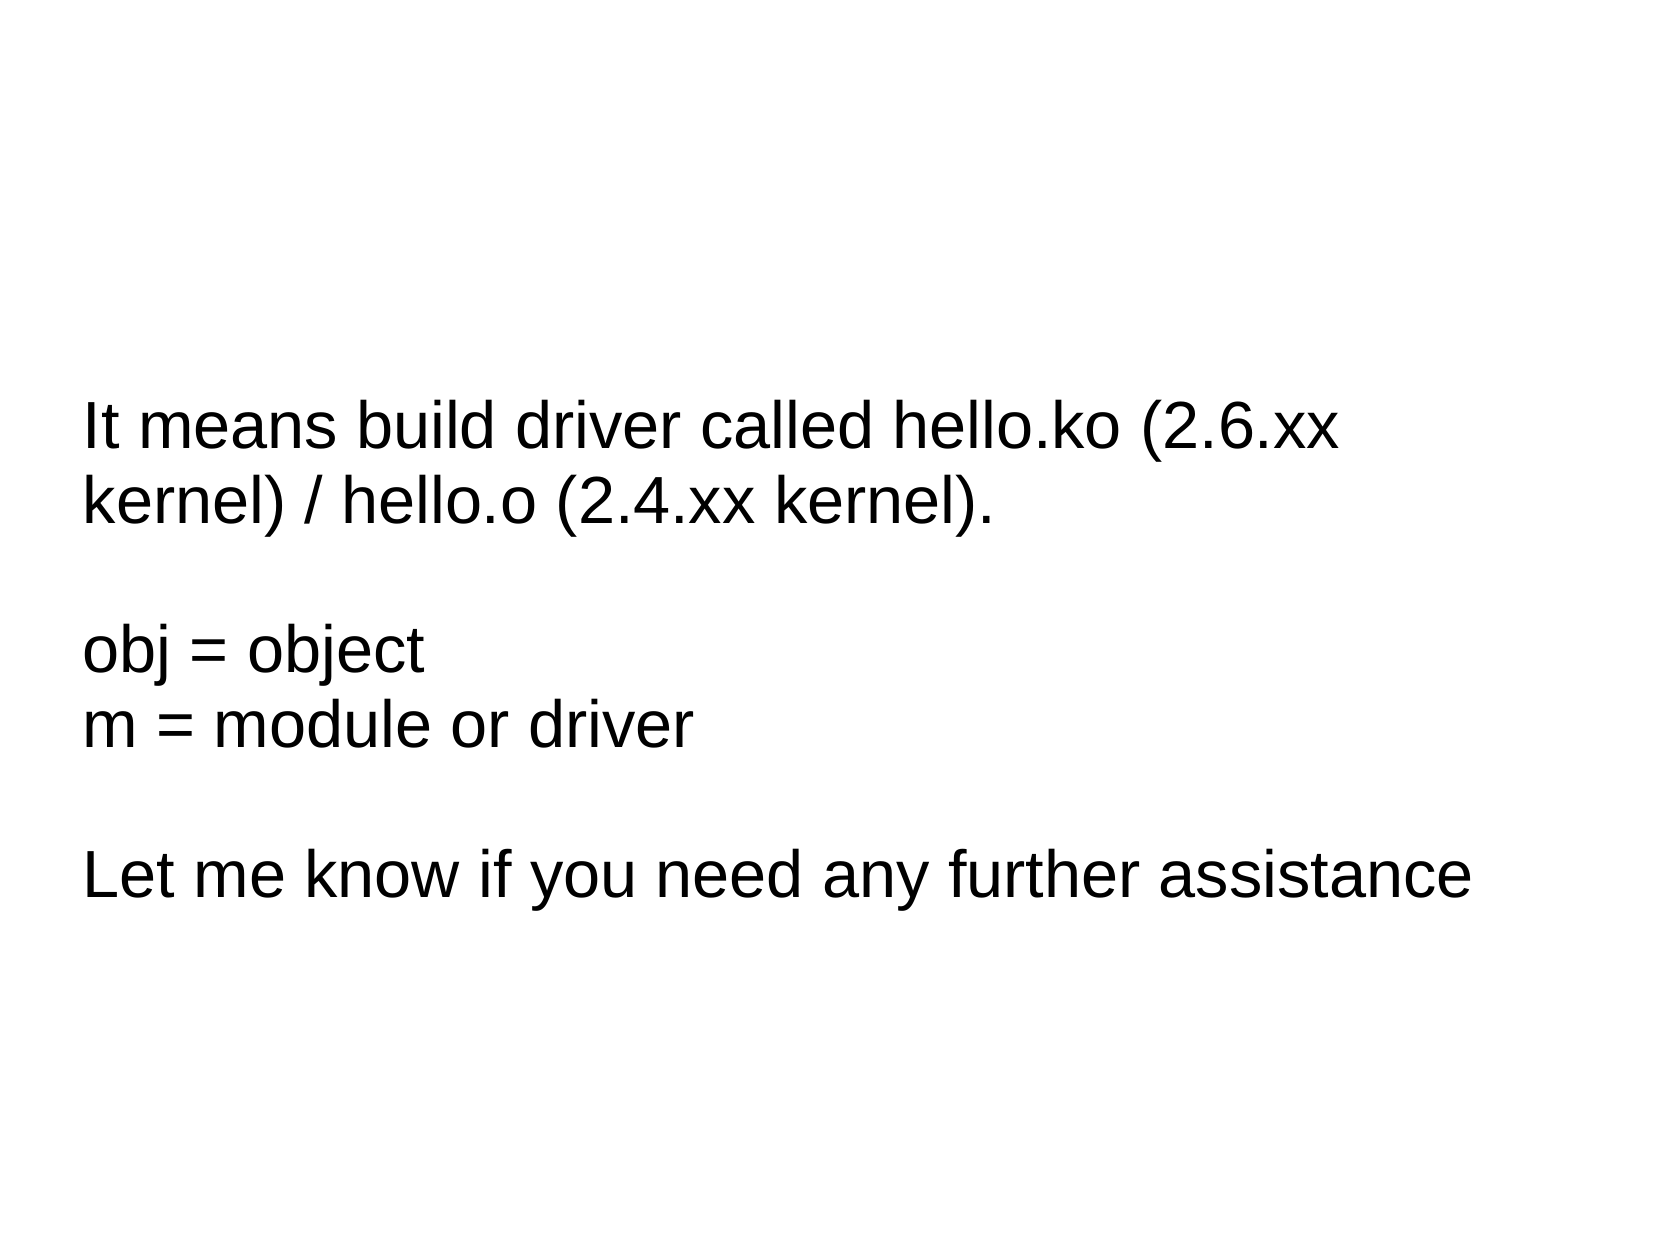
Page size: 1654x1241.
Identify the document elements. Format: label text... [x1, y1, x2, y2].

subtitle It means build driver called hello.ko (2.6.xx kernel) / hello.o (2.4.xx kernel). obj = object m = module or driver Let me know if you need any further assistance [82, 290, 1538, 1010]
